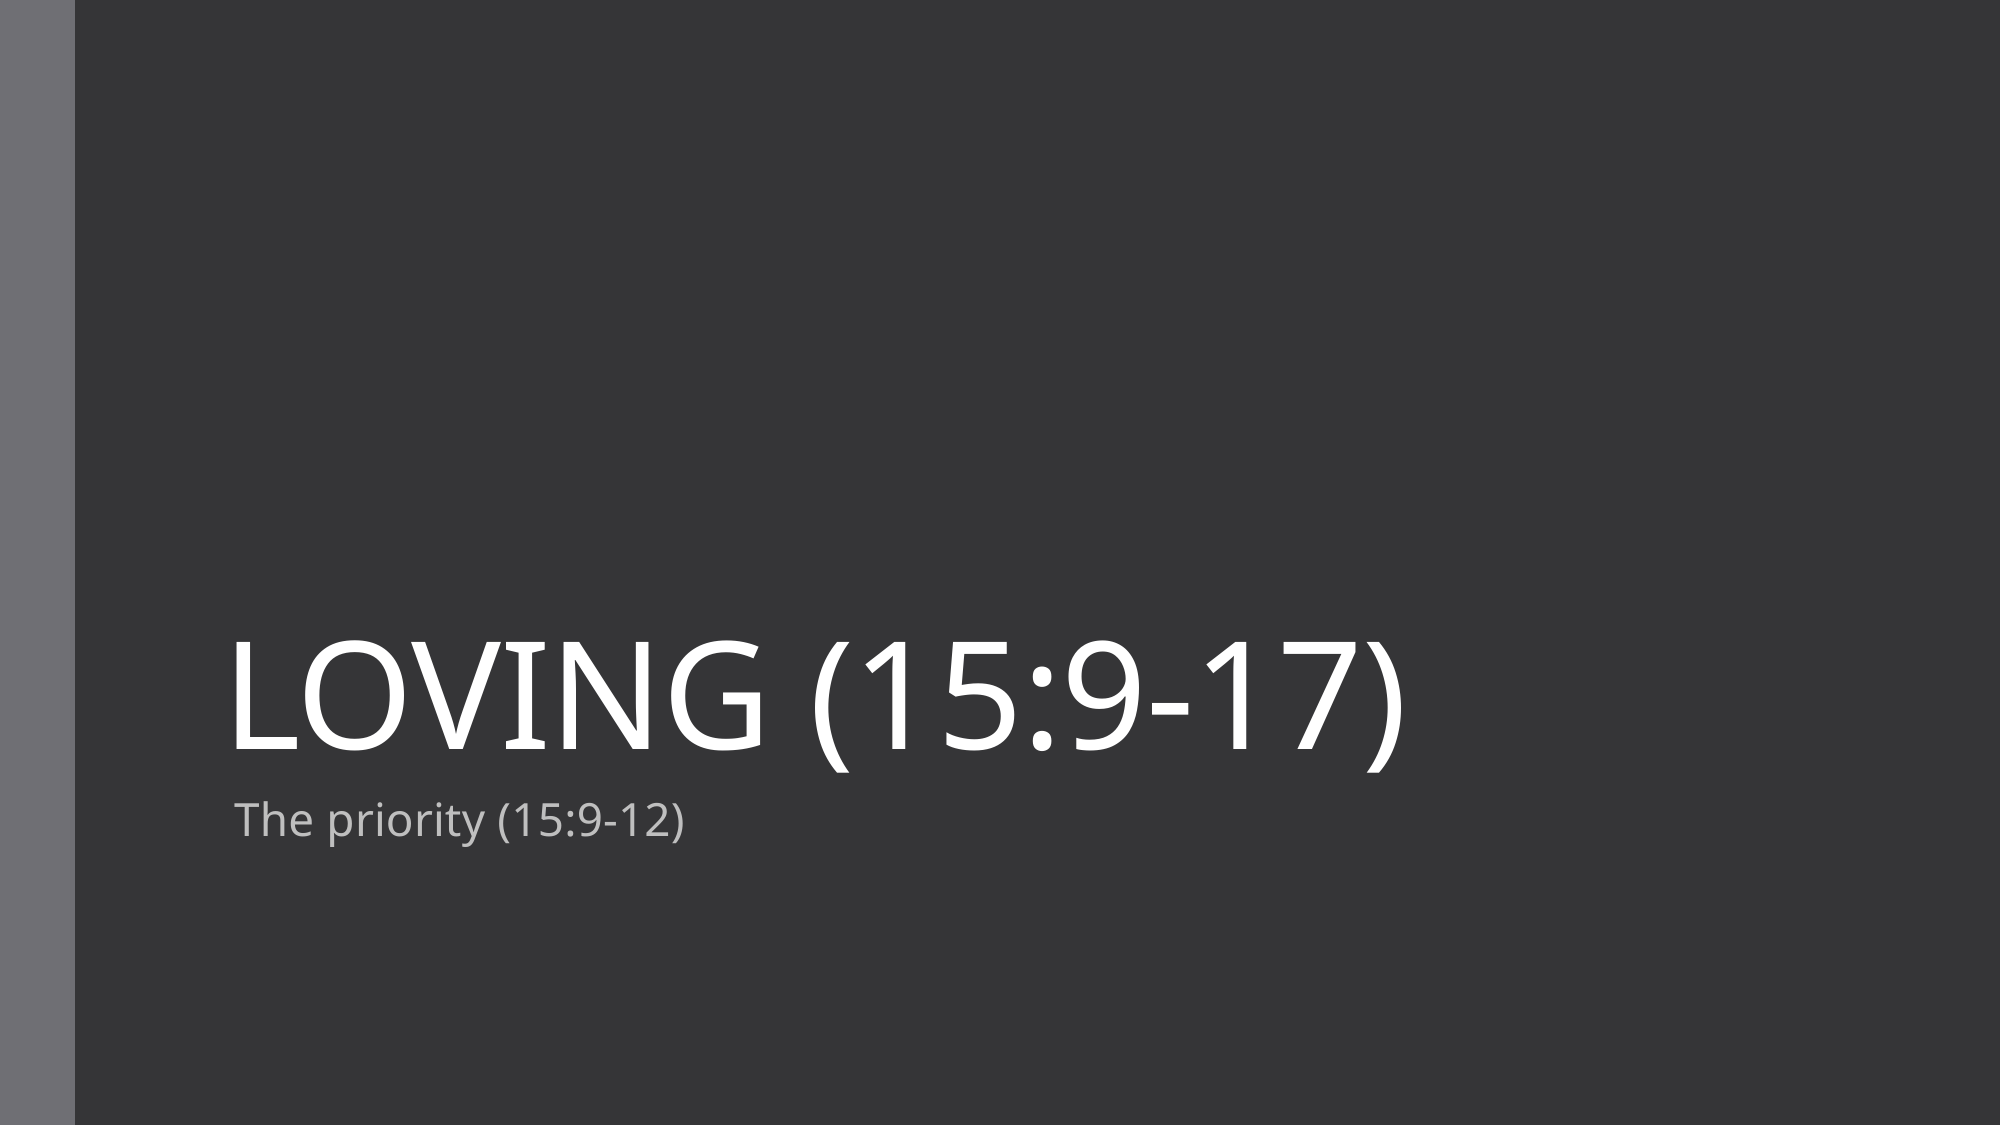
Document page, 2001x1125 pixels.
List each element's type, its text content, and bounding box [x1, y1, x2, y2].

subtitle The priority (15:9-12) [206, 787, 1752, 1066]
title LOVING (15:9-17) [206, 124, 1752, 787]
